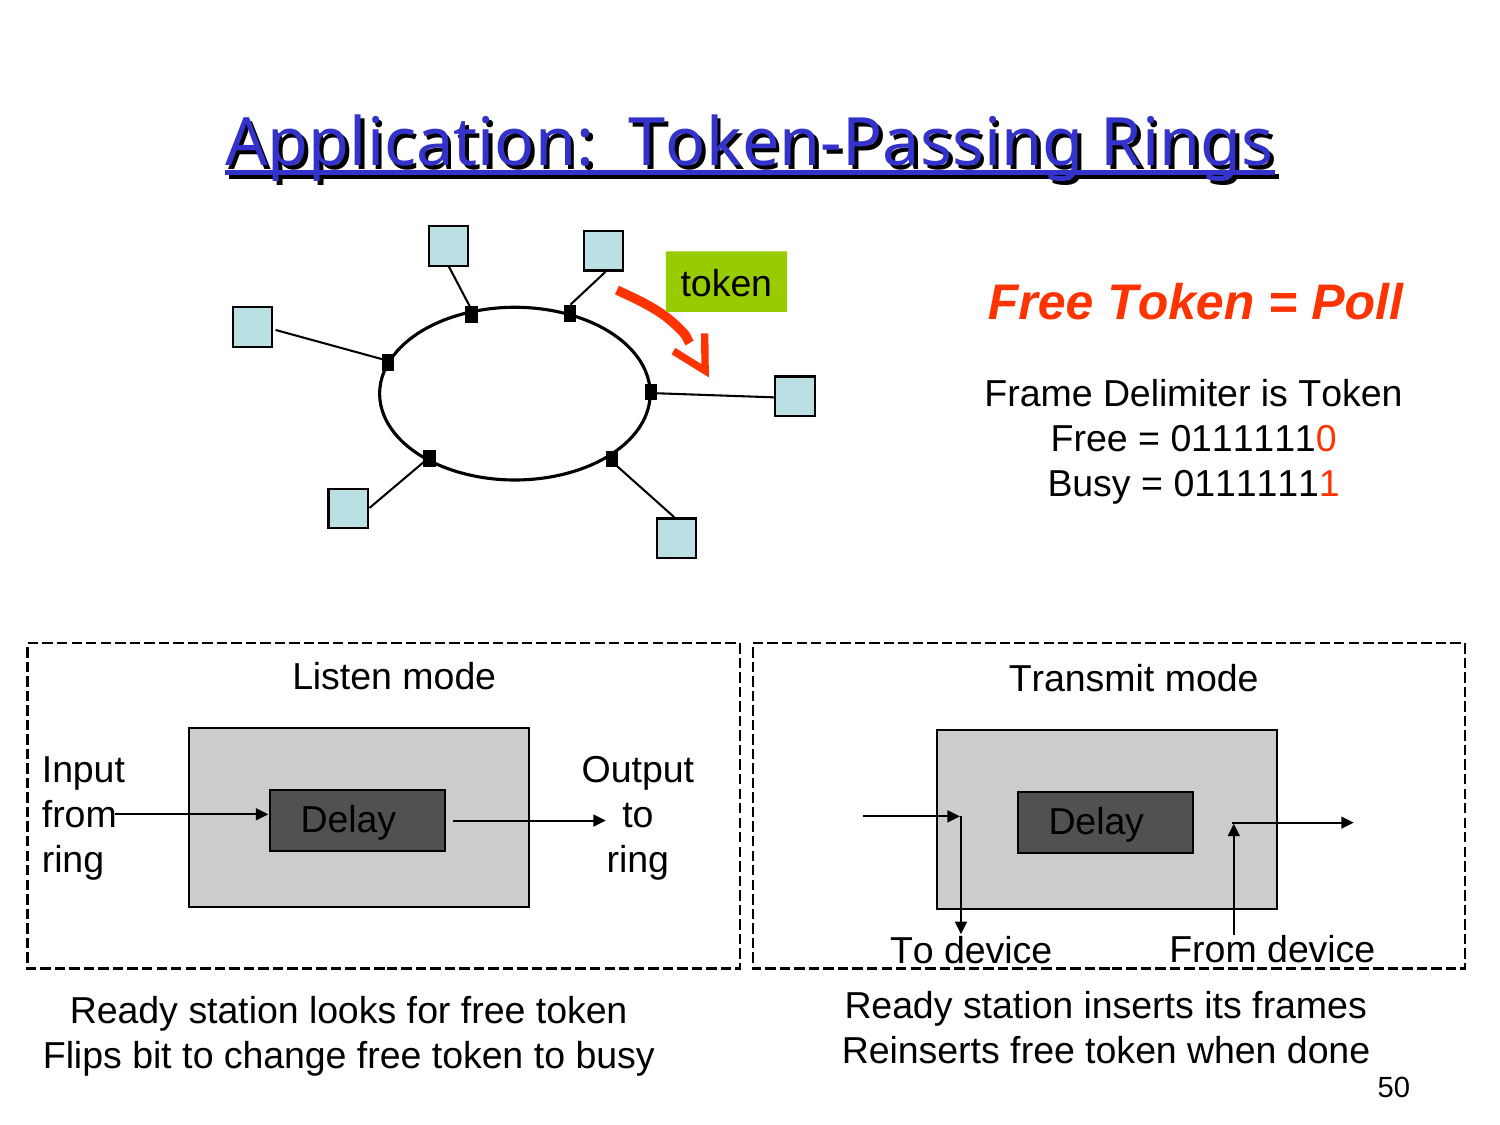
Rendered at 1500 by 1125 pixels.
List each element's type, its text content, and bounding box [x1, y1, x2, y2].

text_box [656, 518, 697, 559]
text_box To device [875, 918, 1068, 973]
text_box Output to ring [560, 738, 716, 888]
text_box [564, 305, 576, 321]
text_box [424, 451, 435, 466]
text_box [328, 488, 369, 529]
title Application: Token-Passing Rings [75, 45, 1426, 233]
text_box [188, 727, 529, 908]
text_box Listen mode [277, 644, 512, 705]
text_box Ready station inserts its frames Reinserts free token when done [826, 973, 1385, 1080]
text_box [382, 355, 394, 370]
text_box [583, 230, 624, 271]
text_box Delay [285, 788, 411, 848]
text_box [1235, 824, 1277, 910]
text_box [645, 384, 657, 400]
text_box Delay [1033, 790, 1159, 850]
text_box [606, 451, 618, 467]
text_box [428, 226, 469, 266]
text_box From device [1154, 917, 1391, 977]
text_box Input from ring [27, 738, 141, 888]
text_box Ready station looks for free token Flips bit to change free token to busy [28, 978, 670, 1084]
text_box [936, 817, 960, 910]
text_box [232, 307, 273, 347]
text_box [466, 307, 477, 322]
text_box Frame Delimiter is Token Free = 01111110 Busy = 01111111 [969, 360, 1418, 512]
text_box token [665, 251, 788, 312]
text_box [774, 376, 815, 417]
text_box [936, 729, 1277, 910]
text_box Free Token = Poll [973, 261, 1419, 338]
text_box Transmit mode [994, 646, 1274, 707]
